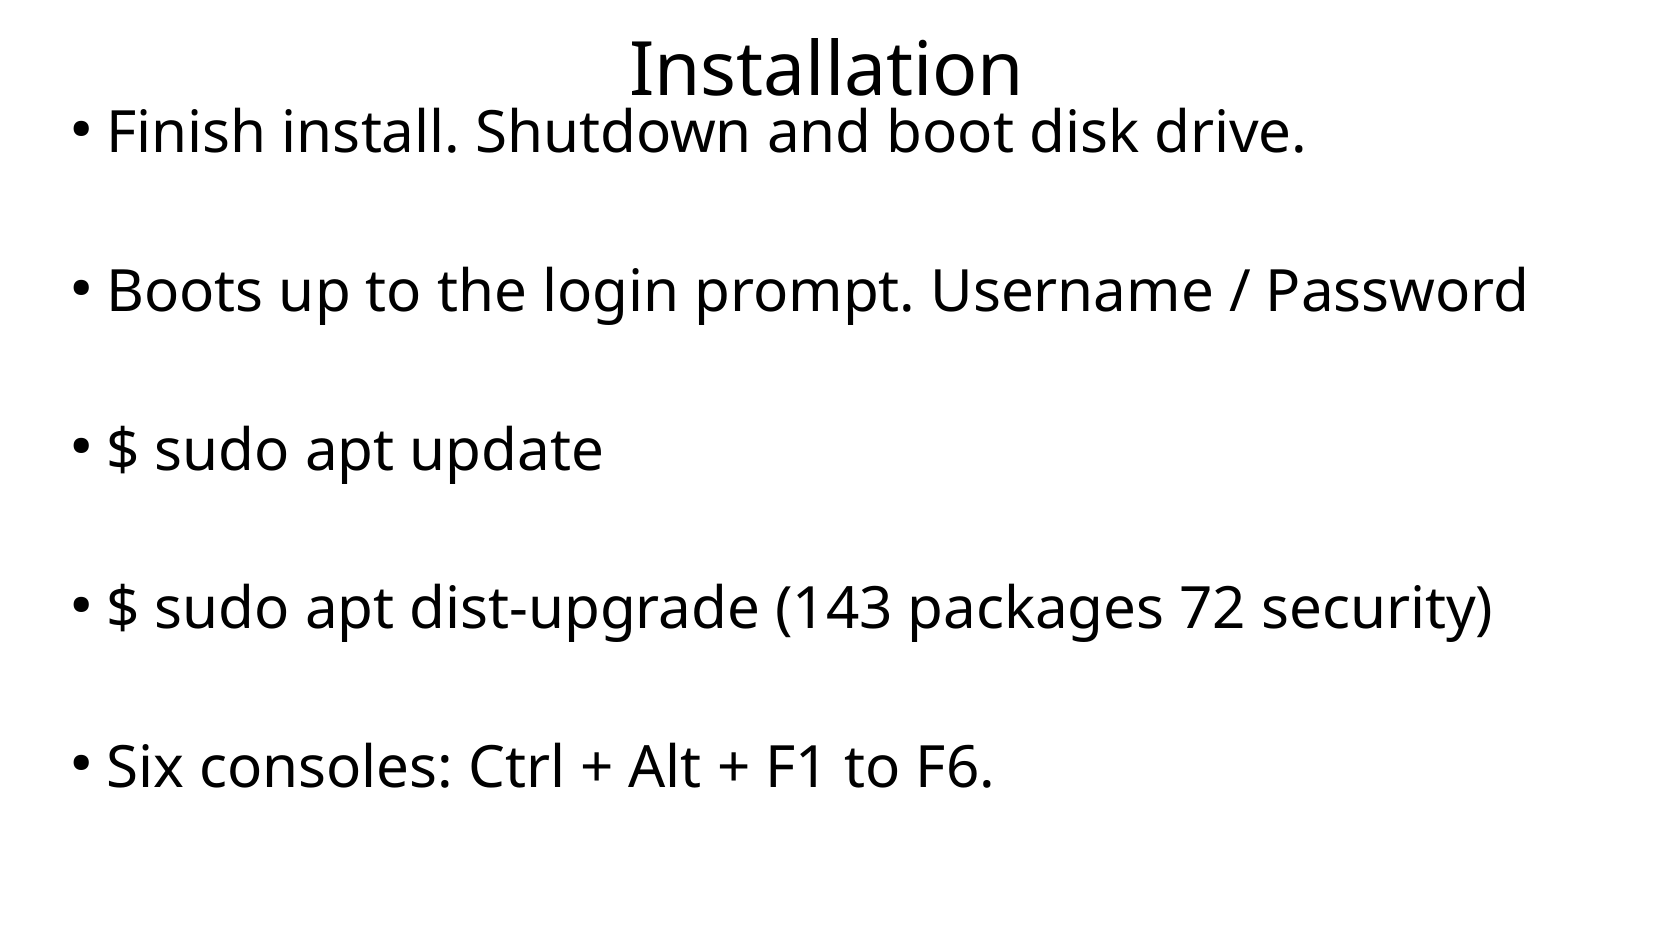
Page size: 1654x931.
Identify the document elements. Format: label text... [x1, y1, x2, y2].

title Installation [82, 28, 1571, 104]
subtitle Finish install. Shutdown and boot disk drive. Boots up to the login prompt. Username / Password $ sudo apt update $ sudo apt dist-upgrade (143 packages 72 security) Six consoles: Ctrl + Alt + F1 to F6. [70, 108, 1560, 866]
